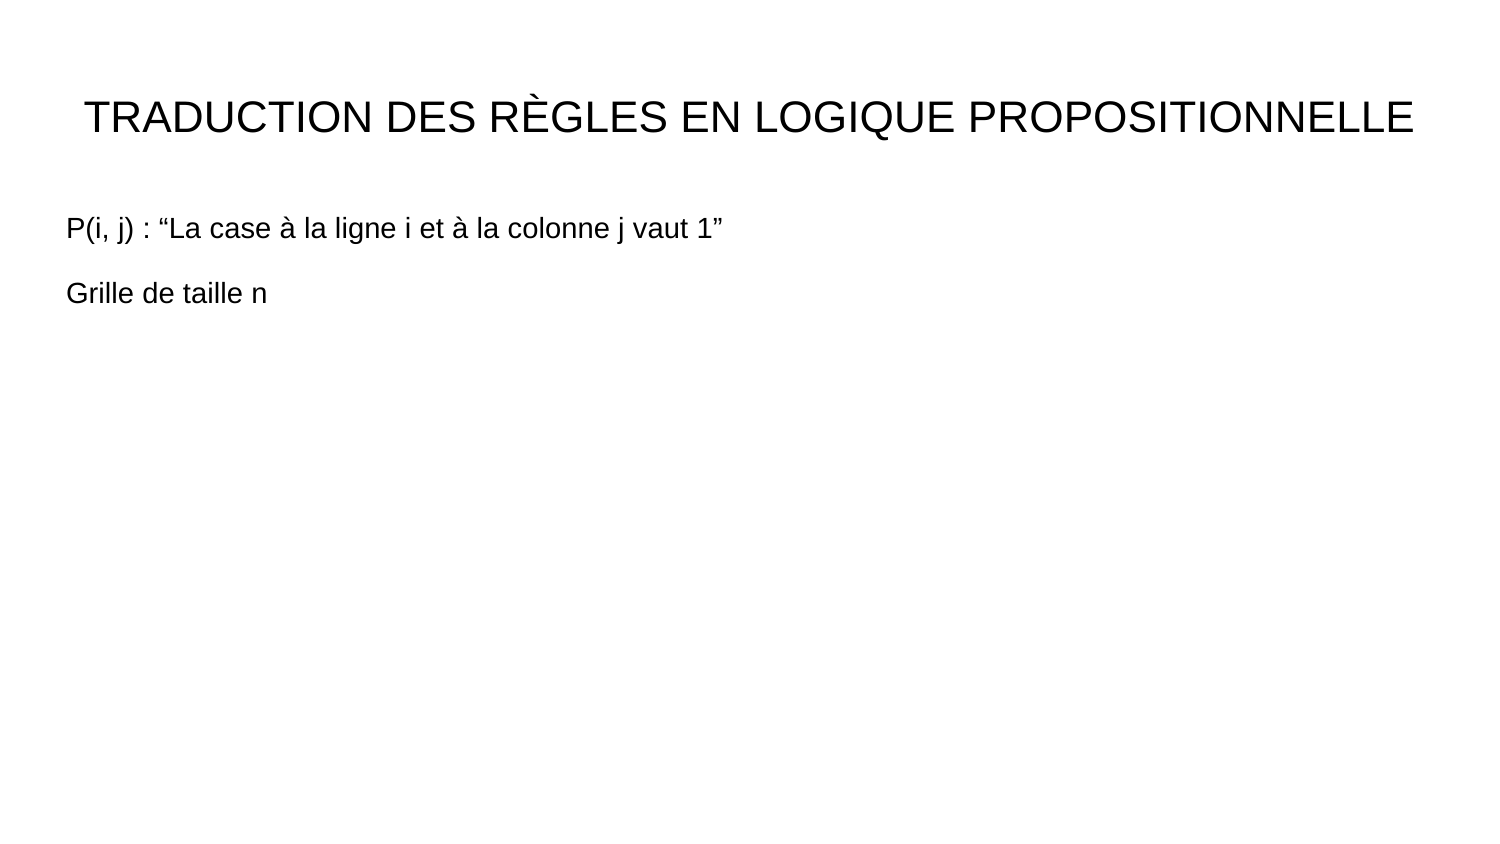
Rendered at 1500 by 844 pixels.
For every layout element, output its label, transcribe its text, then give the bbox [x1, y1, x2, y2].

list P(i, j) : “La case à la ligne i et à la colonne j vaut 1” Grille de taille n [51, 189, 1449, 750]
title TRADUCTION DES RÈGLES EN LOGIQUE PROPOSITIONNELLE [51, 72, 1449, 167]
